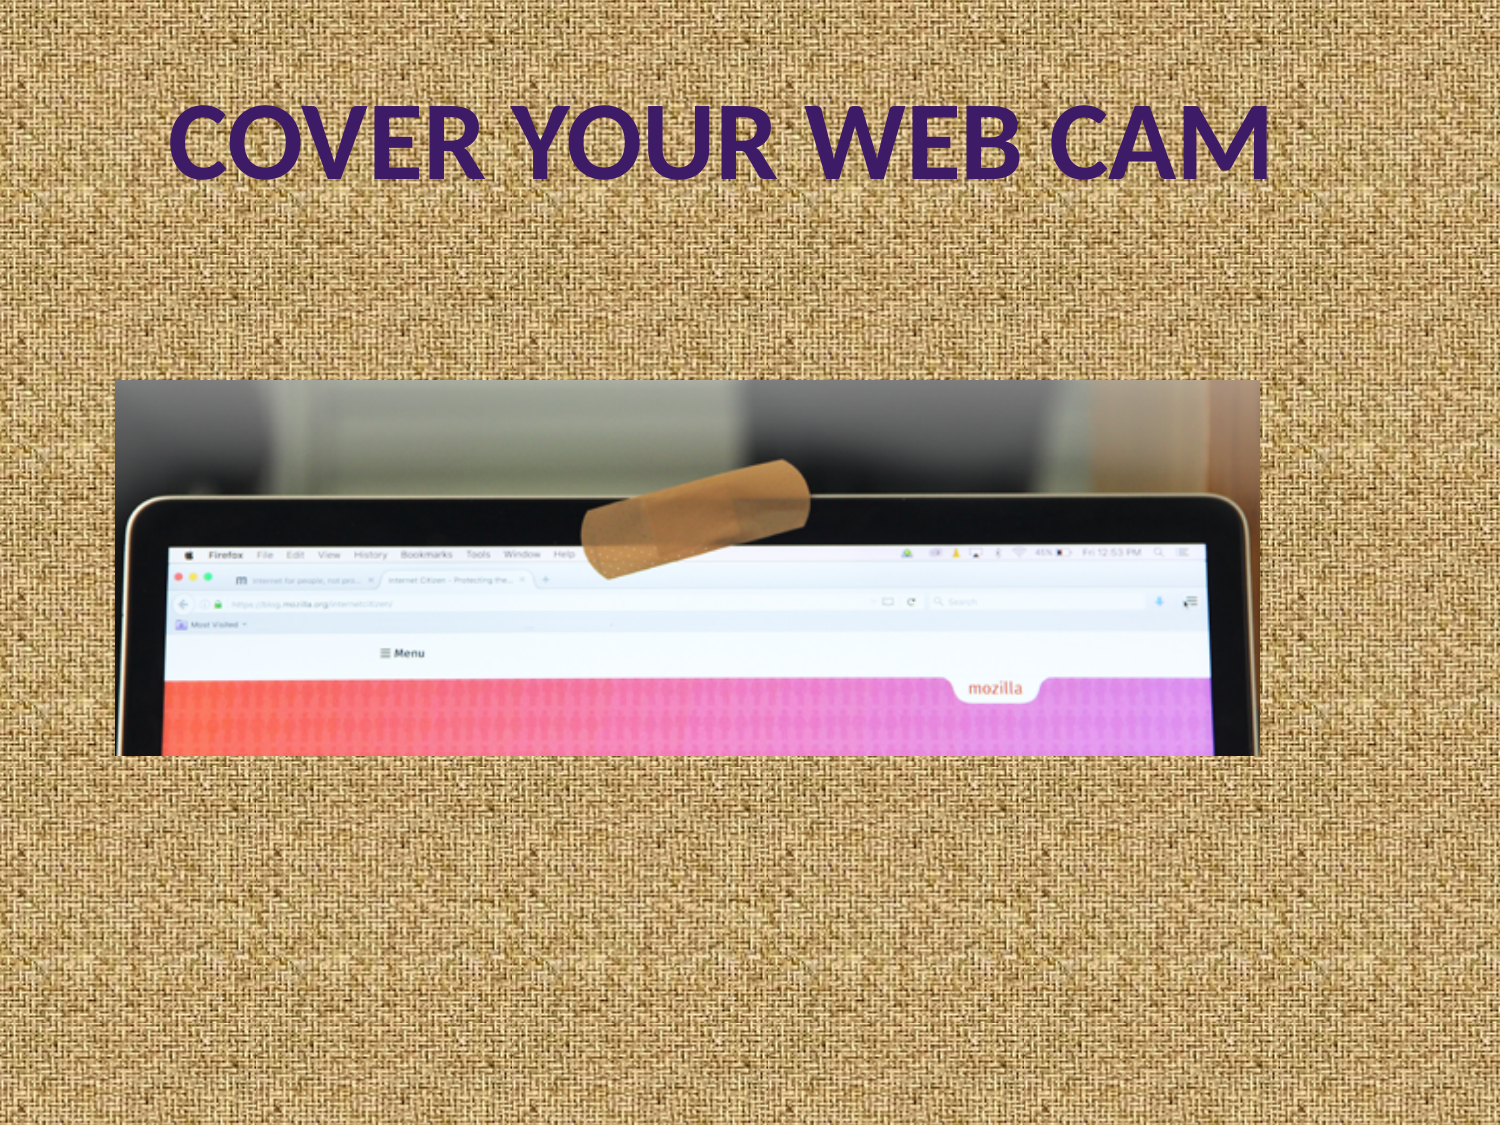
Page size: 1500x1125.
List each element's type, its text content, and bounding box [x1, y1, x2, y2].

picture [0, 0, 1500, 1125]
text_box Cover Your Web cam [125, 47, 1292, 213]
